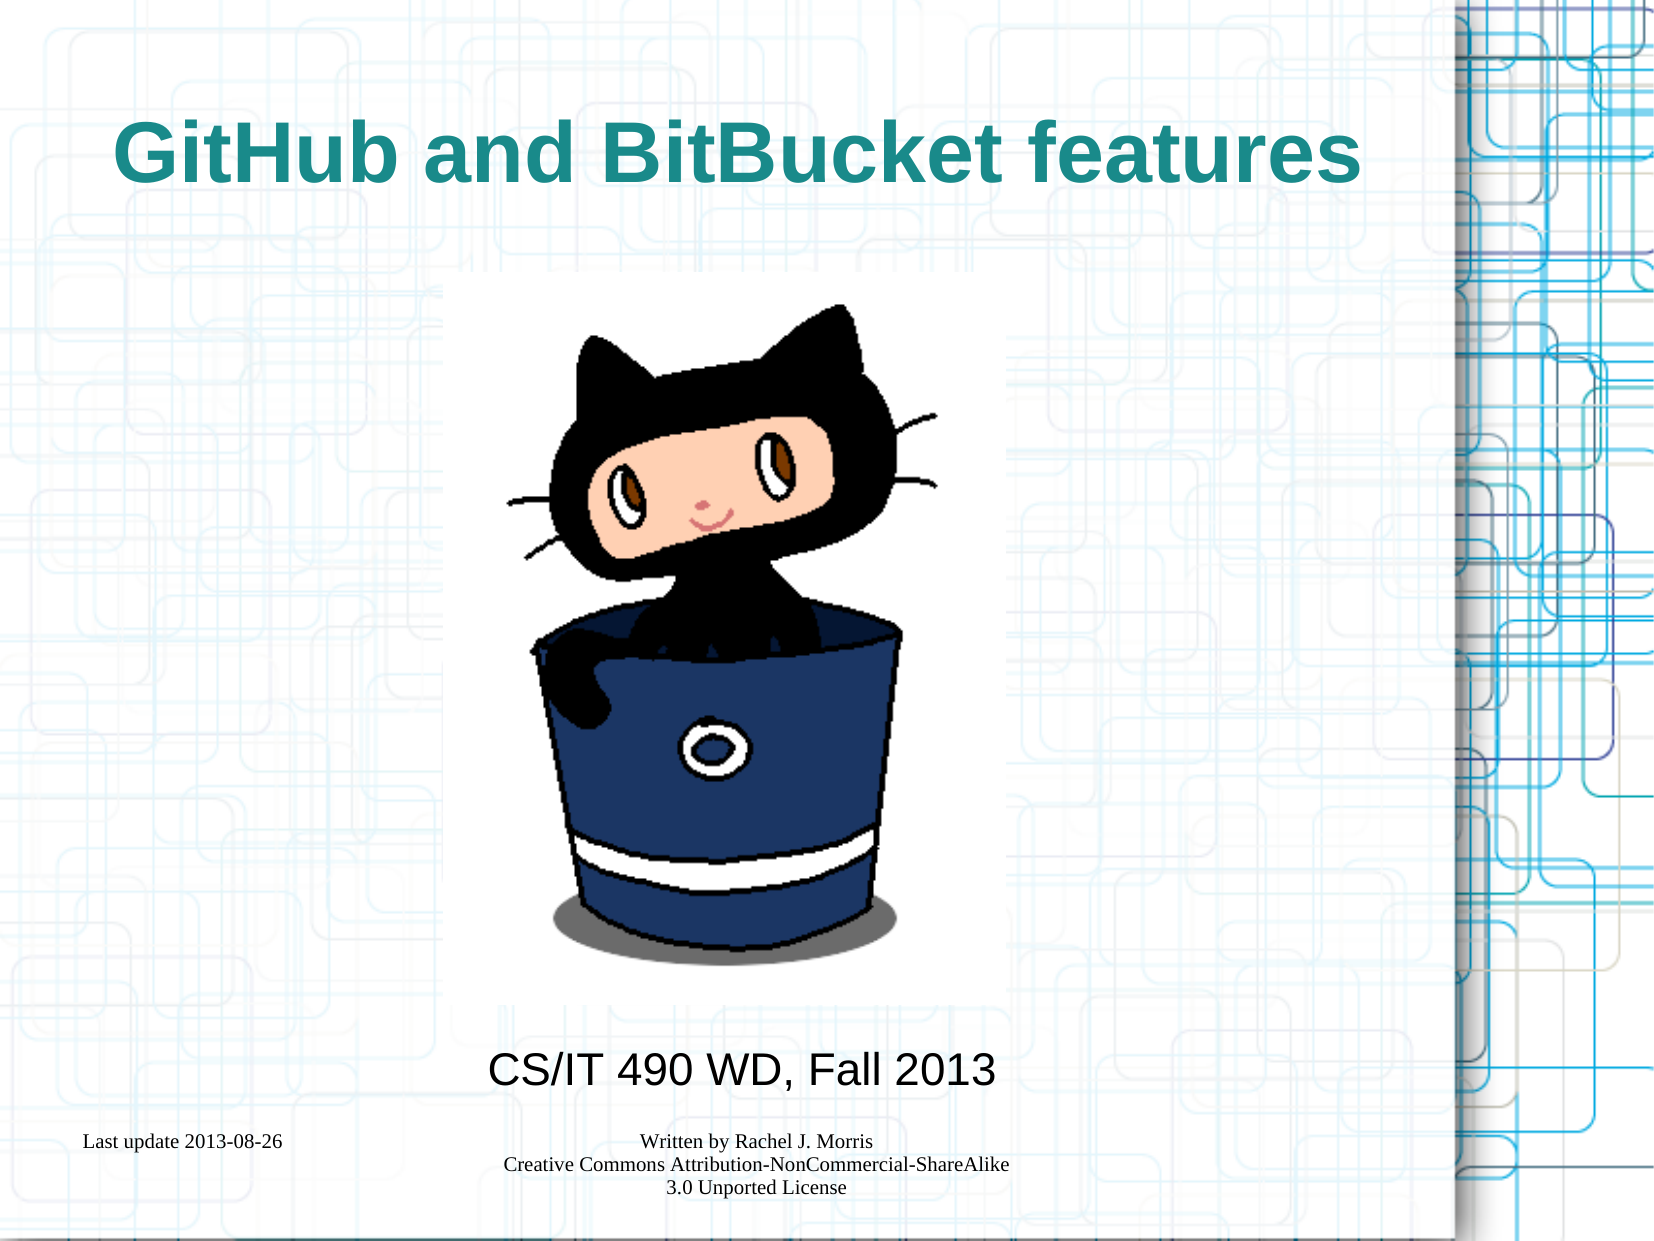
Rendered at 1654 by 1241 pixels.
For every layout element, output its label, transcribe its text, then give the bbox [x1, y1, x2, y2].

title GitHub and BitBucket features [59, 49, 1418, 257]
picture [0, 0, 1654, 1241]
text_box CS/IT 490 WD, Fall 2013 [75, 1043, 1410, 1096]
